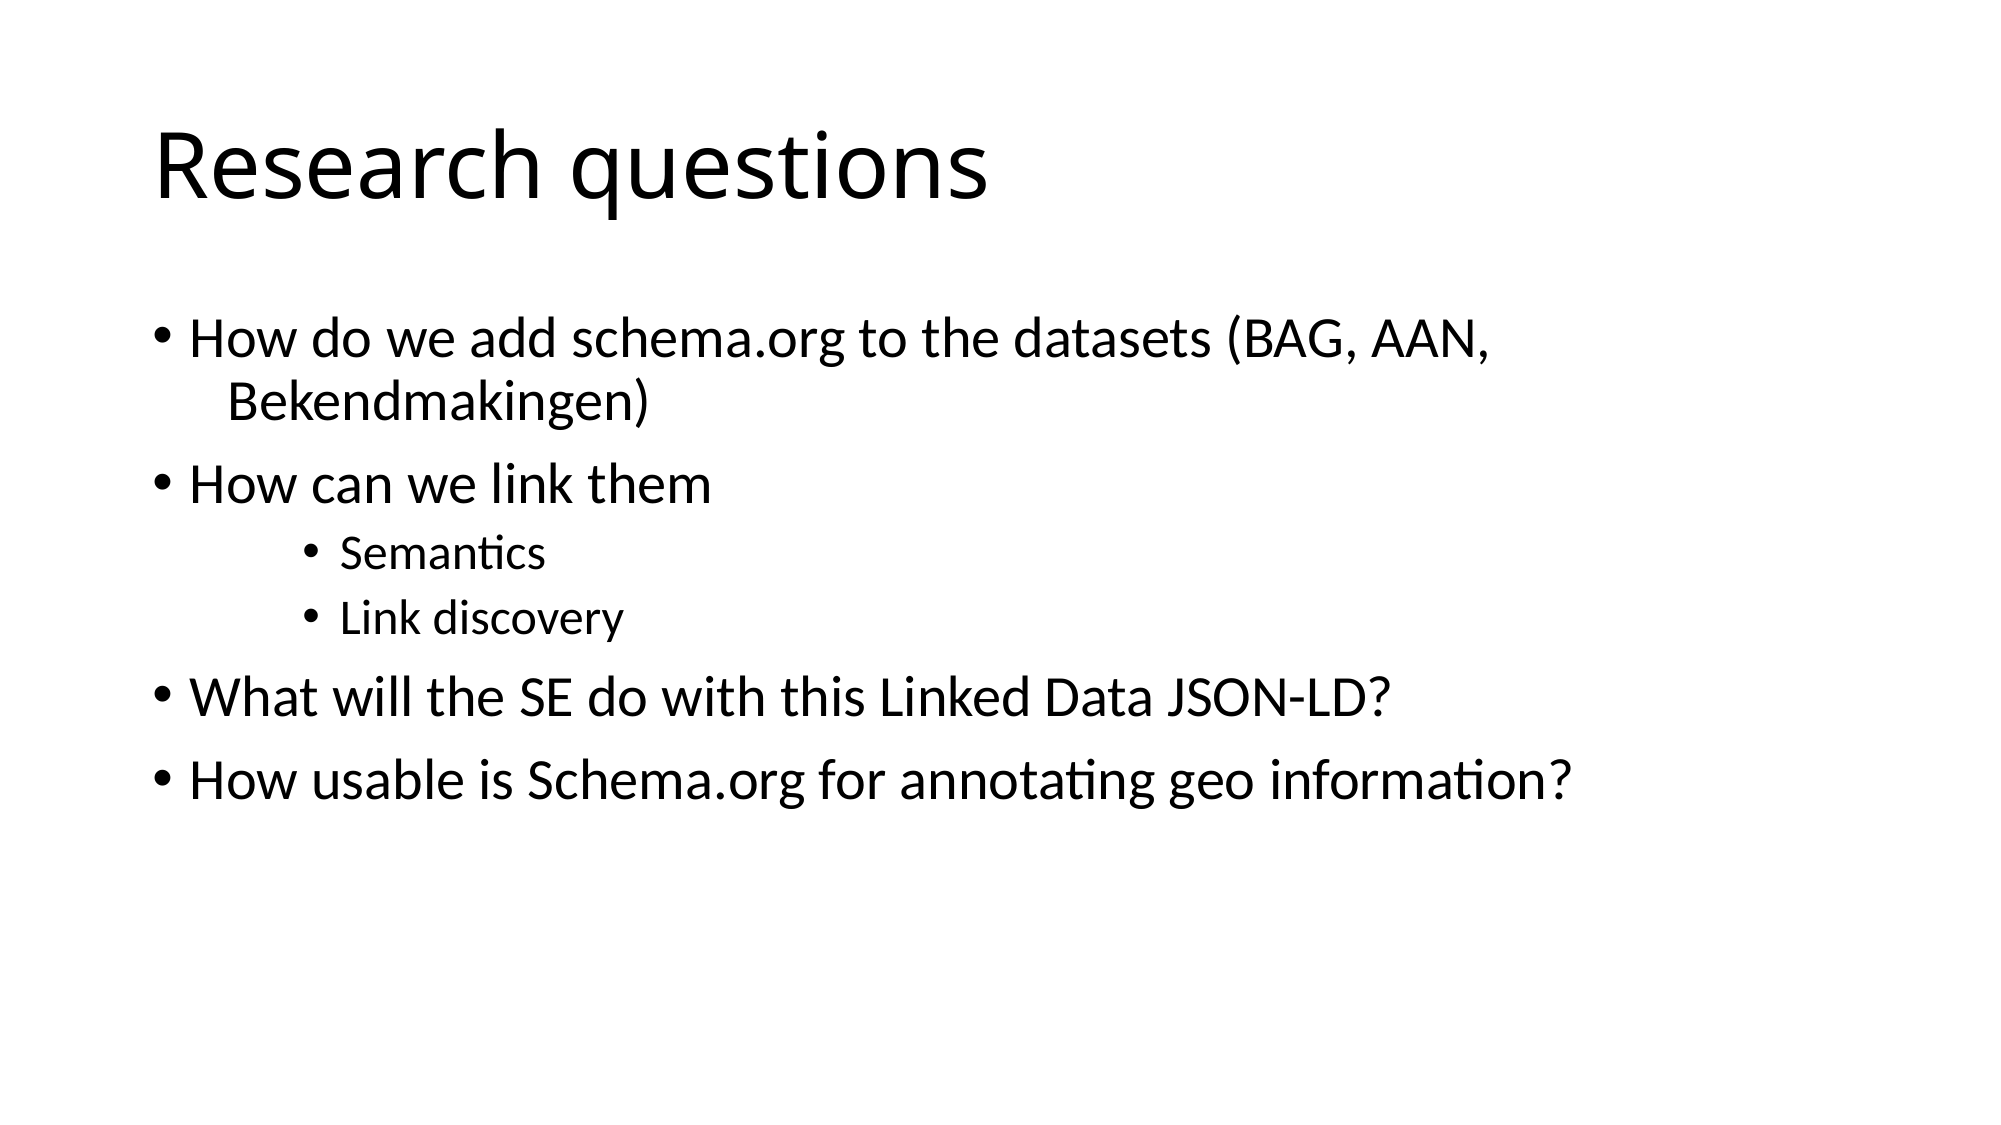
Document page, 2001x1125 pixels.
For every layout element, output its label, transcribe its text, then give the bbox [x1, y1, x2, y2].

title Research questions [137, 59, 1863, 278]
list How do we add schema.org to the datasets (BAG, AAN, Bekendmakingen) How can we link them Semantics Link discovery What will the SE do with this Linked Data JSON-LD? How usable is Schema.org for annotating geo information? [137, 299, 1863, 1014]
